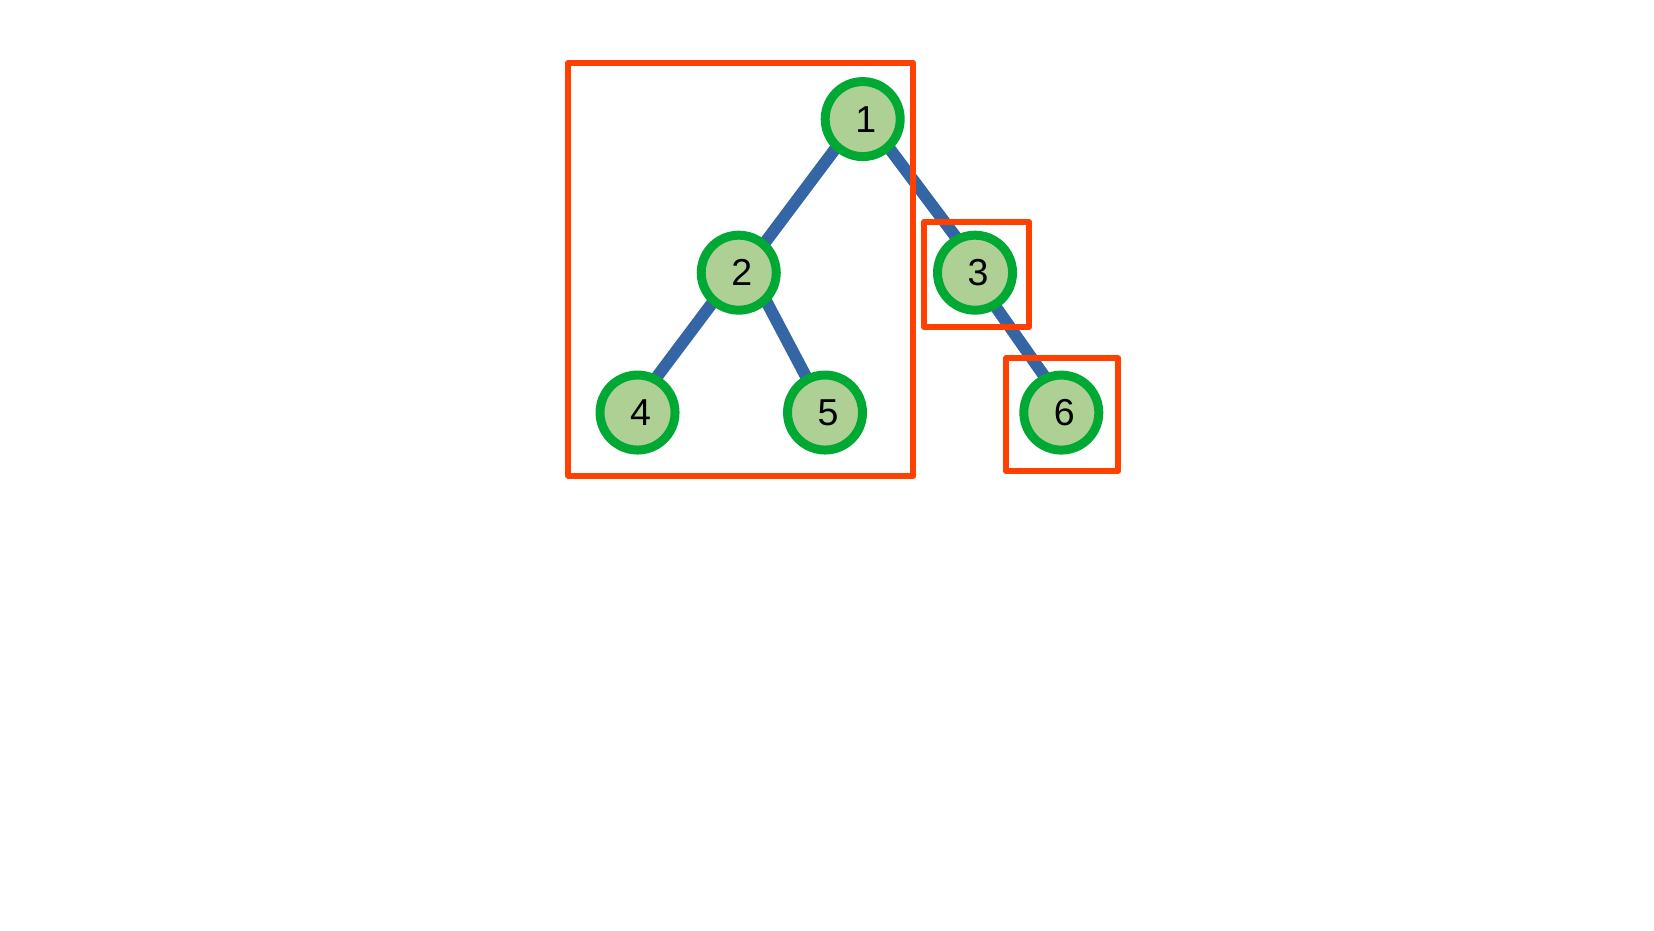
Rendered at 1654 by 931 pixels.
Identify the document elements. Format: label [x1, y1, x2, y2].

text_box [568, 63, 914, 476]
text_box [1005, 358, 1119, 471]
text_box [923, 221, 1029, 327]
